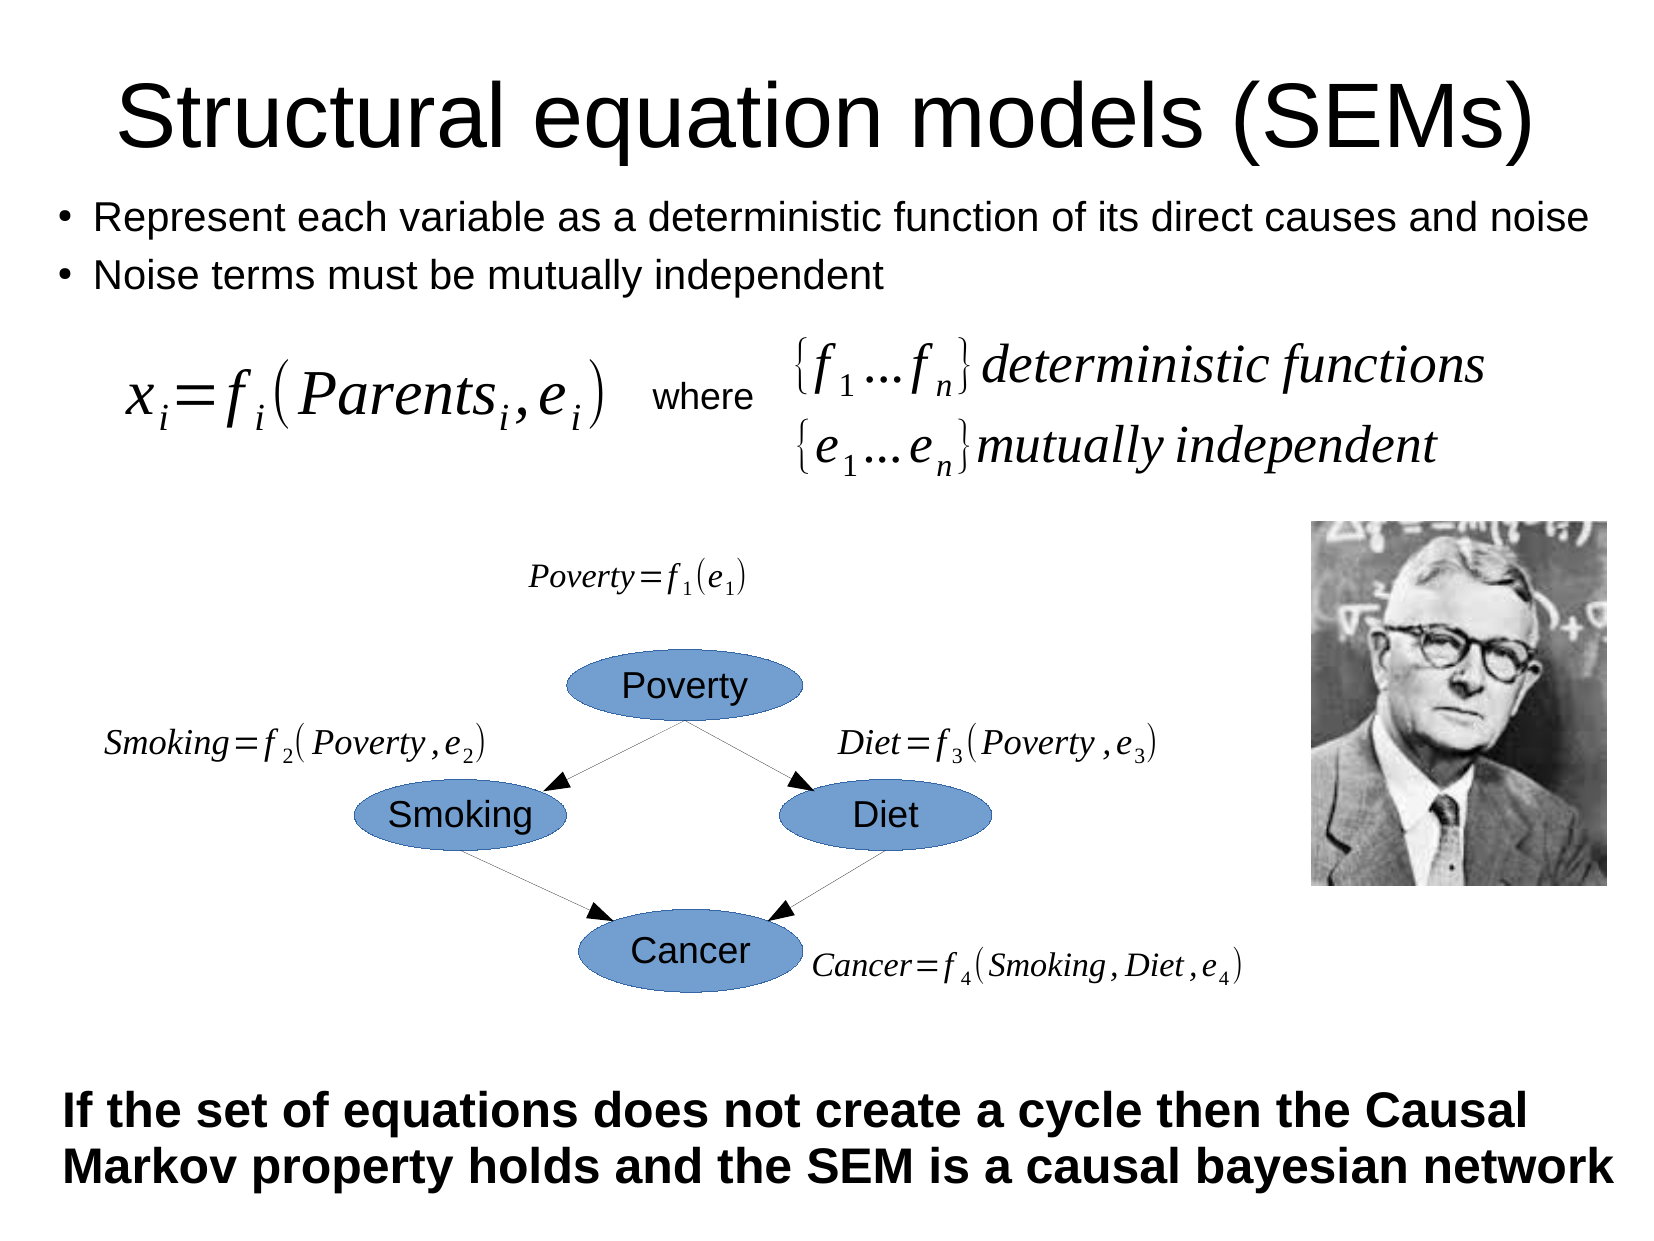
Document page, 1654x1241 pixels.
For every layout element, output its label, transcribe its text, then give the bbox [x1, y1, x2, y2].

text_box If the set of equations does not create a cycle then the Causal Markov property holds and the SEM is a causal bayesian network [47, 1074, 1642, 1203]
text_box Smoking [354, 779, 567, 851]
chart [106, 354, 622, 438]
text_box where [637, 368, 815, 426]
picture [1311, 521, 1607, 886]
chart [517, 555, 756, 600]
text_box Represent each variable as a deterministic function of its direct causes and noise Noise terms must be mutually independent [42, 186, 1606, 355]
text_box Diet [779, 779, 992, 851]
title Structural equation models (SEMs) [82, 11, 1571, 186]
chart [781, 416, 1453, 485]
chart [802, 944, 1252, 989]
chart [826, 720, 1167, 768]
text_box Poverty [566, 649, 803, 721]
chart [779, 333, 1501, 405]
text_box Cancer [578, 909, 802, 993]
chart [94, 720, 496, 768]
